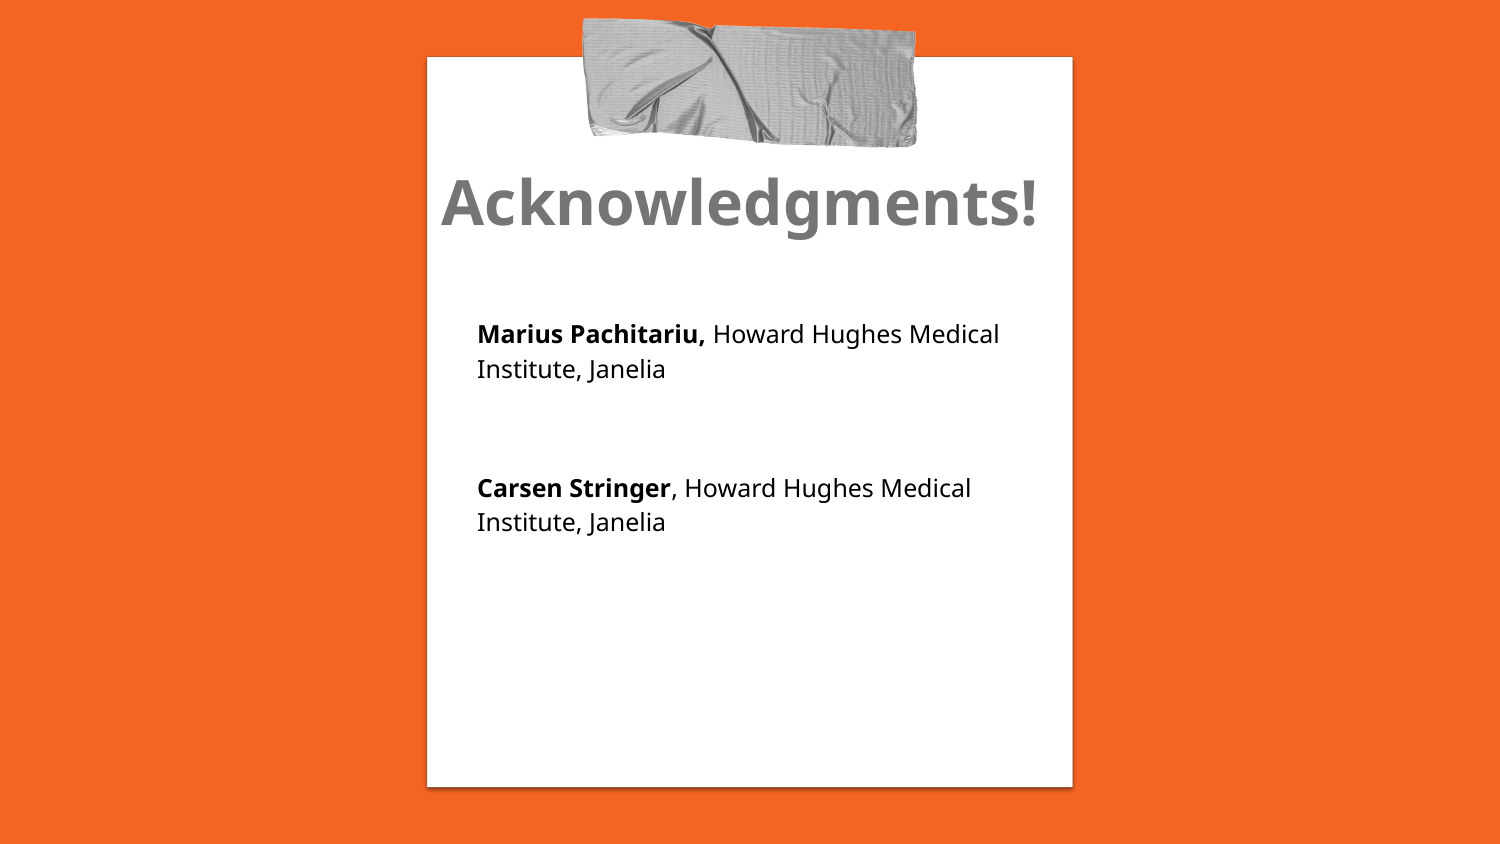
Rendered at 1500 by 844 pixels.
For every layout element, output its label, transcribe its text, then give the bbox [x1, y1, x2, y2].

picture [401, 16, 1099, 817]
list Marius Pachitariu, Howard Hughes Medical Institute, Janelia Carsen Stringer, Howard Hughes Medical Institute, Janelia [462, 299, 1026, 747]
text_box Acknowledgments! [426, 128, 1061, 254]
